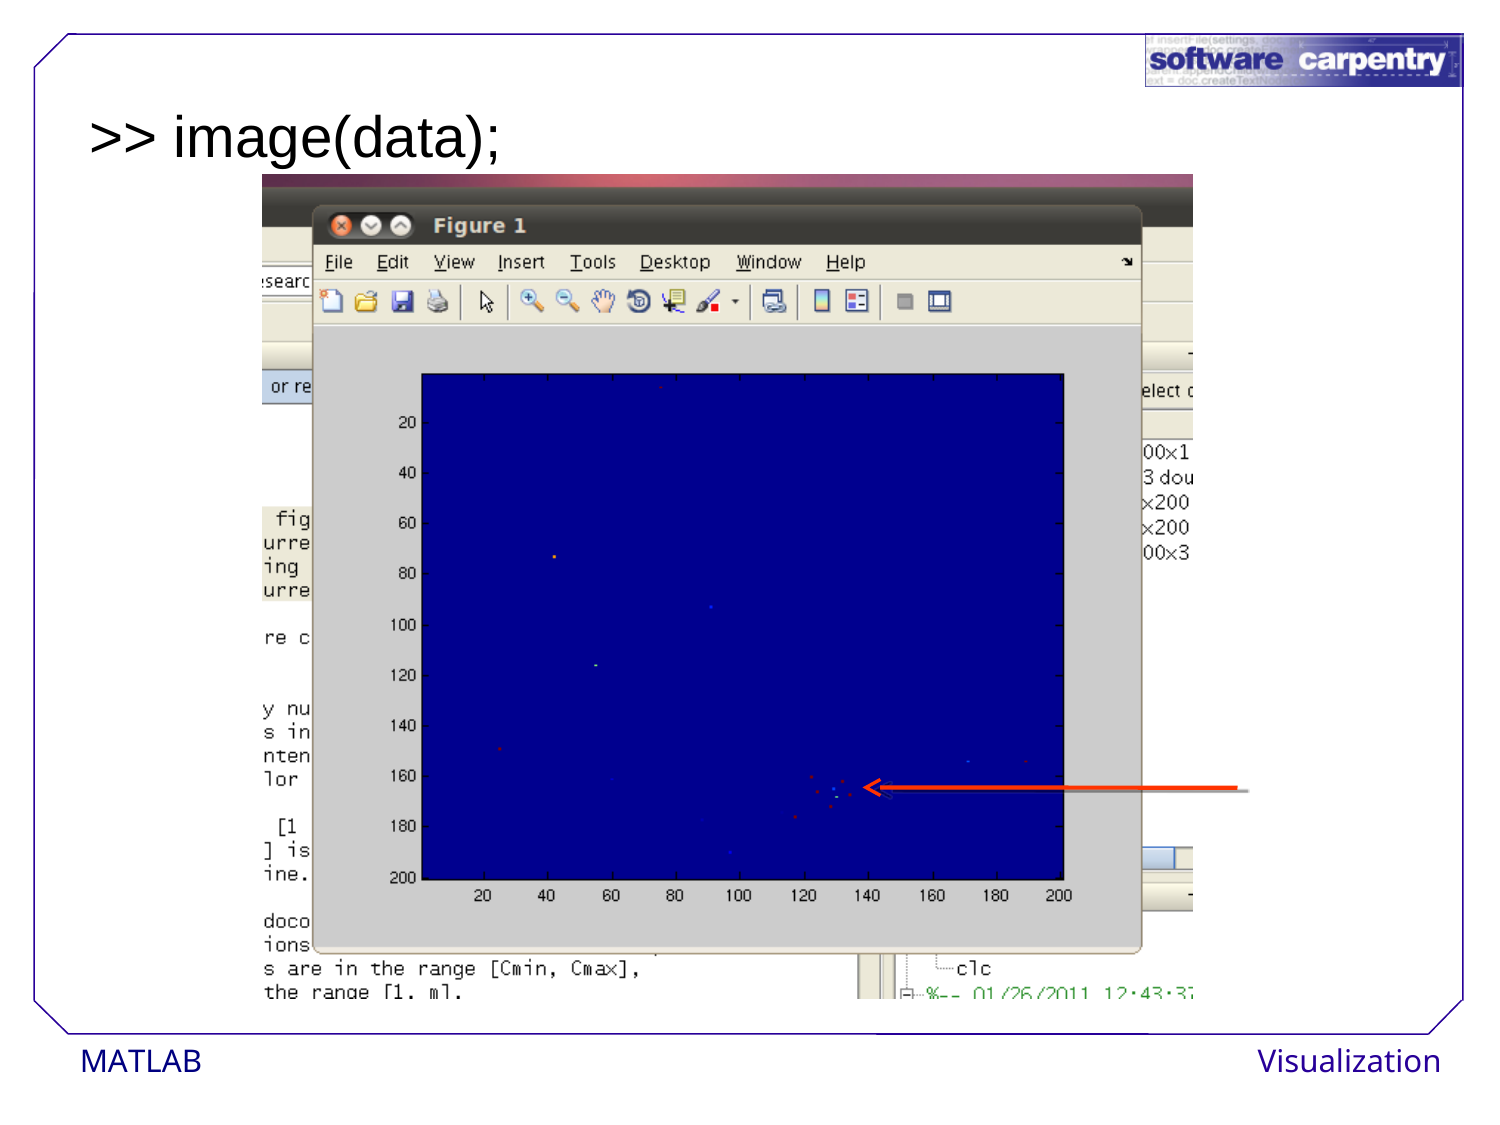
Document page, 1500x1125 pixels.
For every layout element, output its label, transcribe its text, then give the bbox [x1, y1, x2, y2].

picture [1145, 33, 1464, 87]
list >> image(data); [75, 99, 1363, 1013]
picture [262, 174, 1193, 999]
